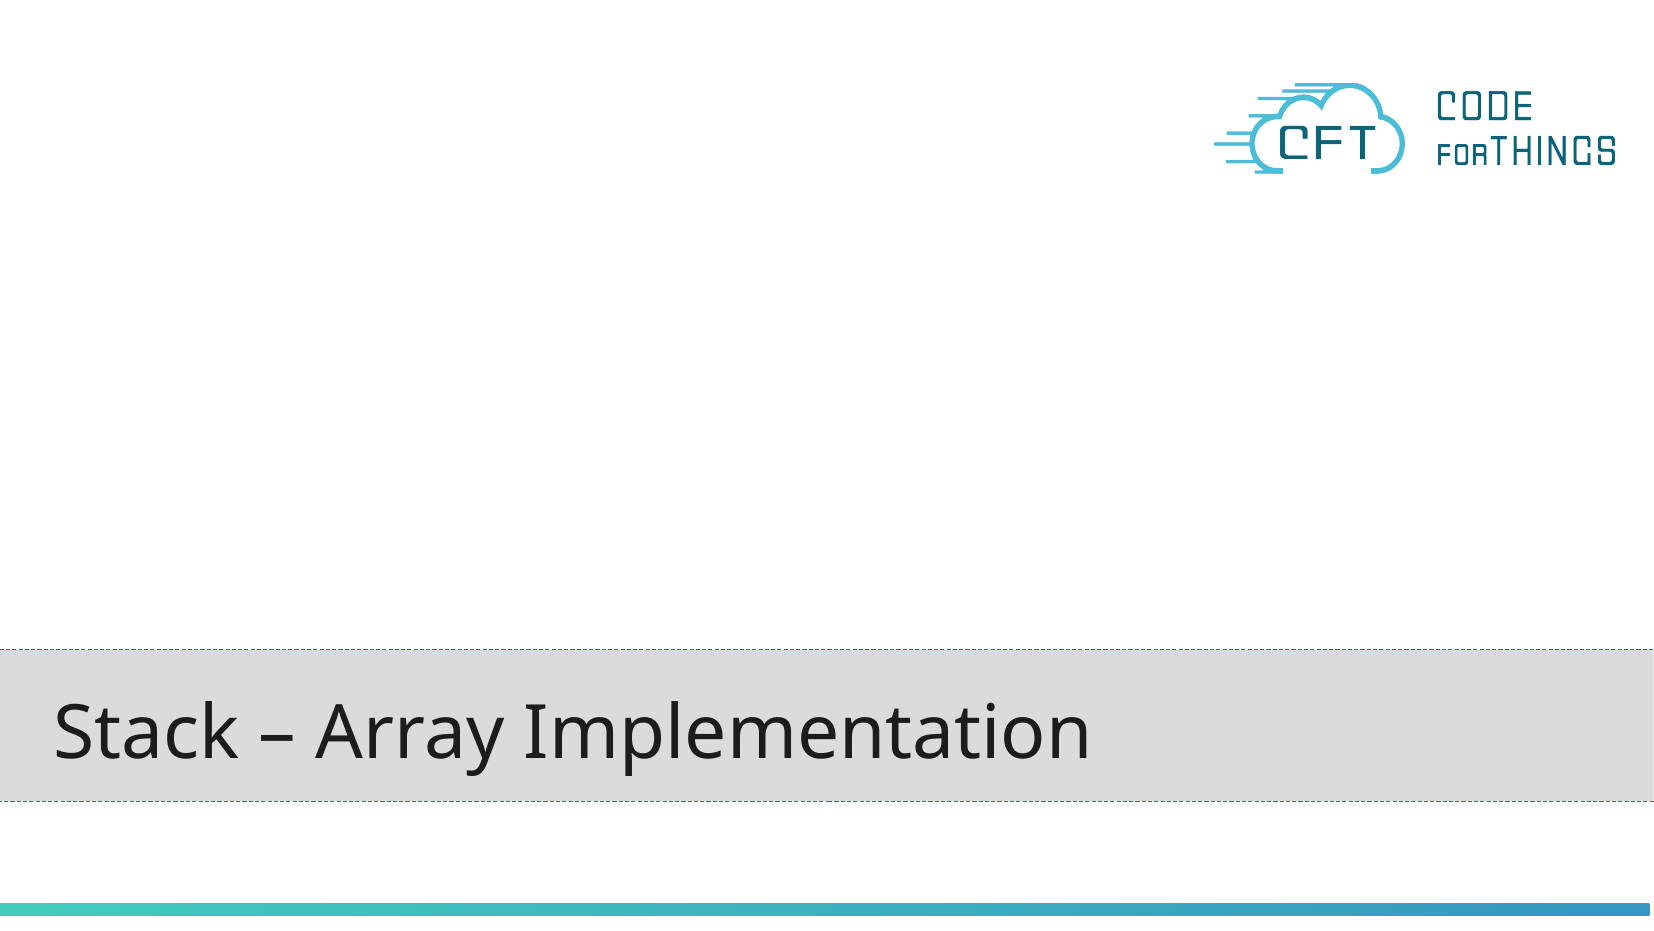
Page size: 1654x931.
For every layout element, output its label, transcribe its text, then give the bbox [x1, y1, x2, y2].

picture [1214, 83, 1615, 174]
title Stack – Array Implementation [53, 626, 1642, 832]
